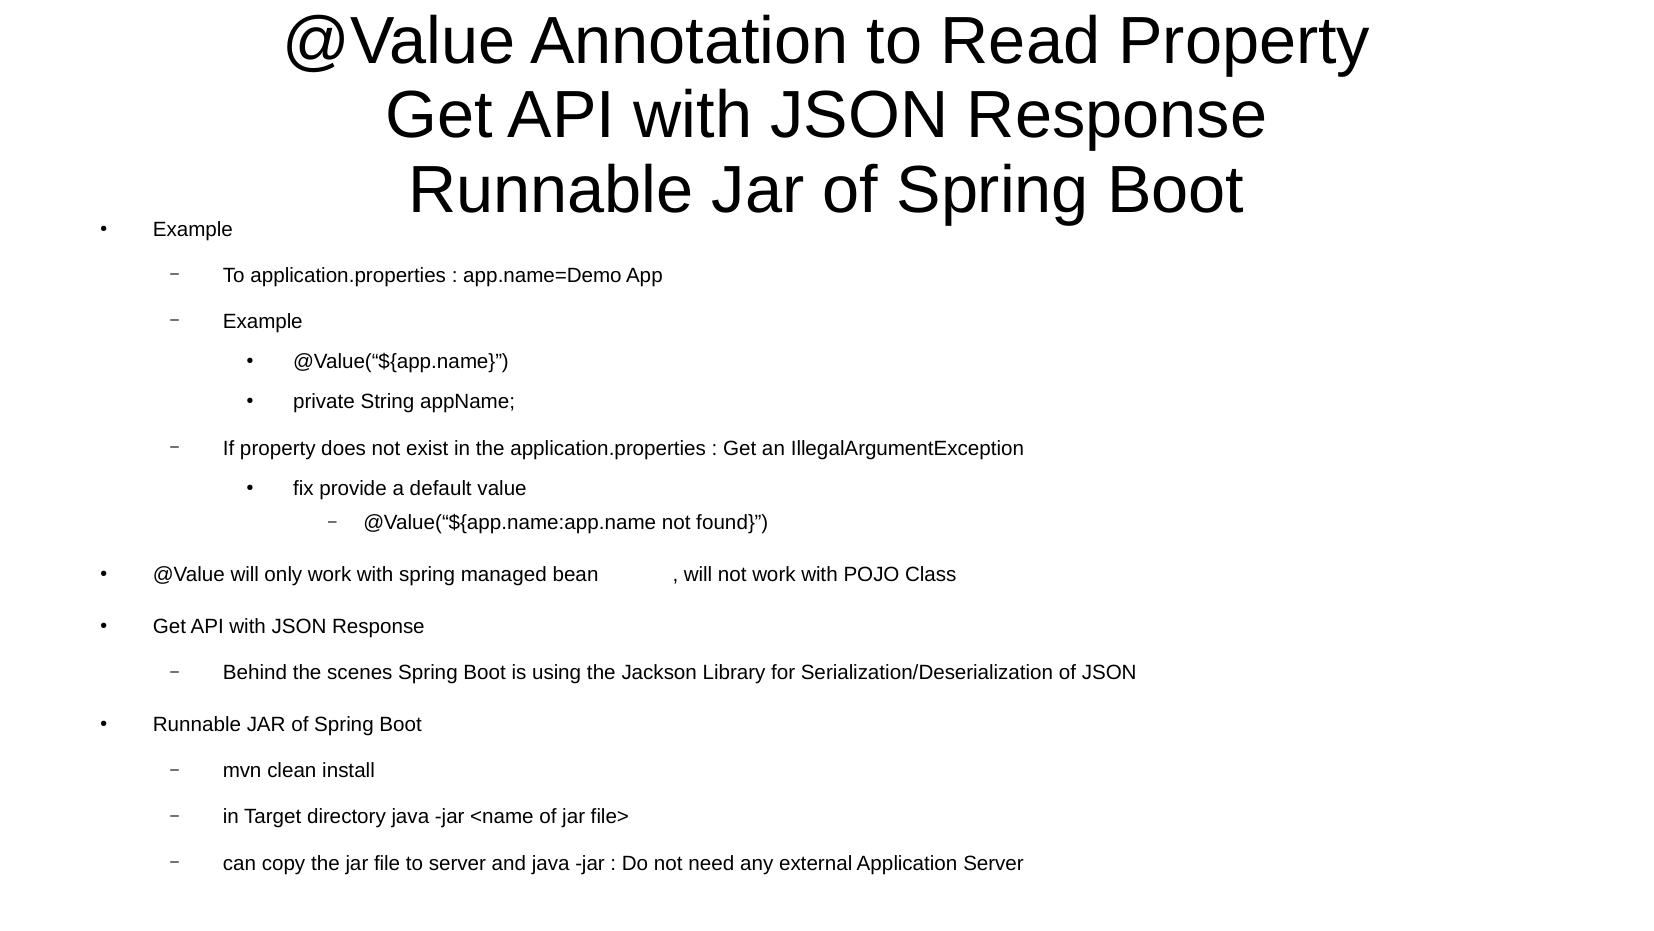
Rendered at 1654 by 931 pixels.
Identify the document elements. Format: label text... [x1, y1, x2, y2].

list Example To application.properties : app.name=Demo App Example @Value(“${app.name}”) private String appName; If property does not exist in the application.properties : Get an IllegalArgumentException fix provide a default value @Value(“${app.name:app.name not found}”) @Value will only work with spring managed bean , will not work with POJO Class Get API with JSON Response Behind the scenes Spring Boot is using the Jackson Library for Serialization/Deserialization of JSON Runnable JAR of Spring Boot mvn clean install in Target directory java -jar <name of jar file> can copy the jar file to server and java -jar : Do not need any external Application Server [82, 217, 1621, 886]
title @Value Annotation to Read Property Get API with JSON Response Runnable Jar of Spring Boot [82, 2, 1571, 217]
